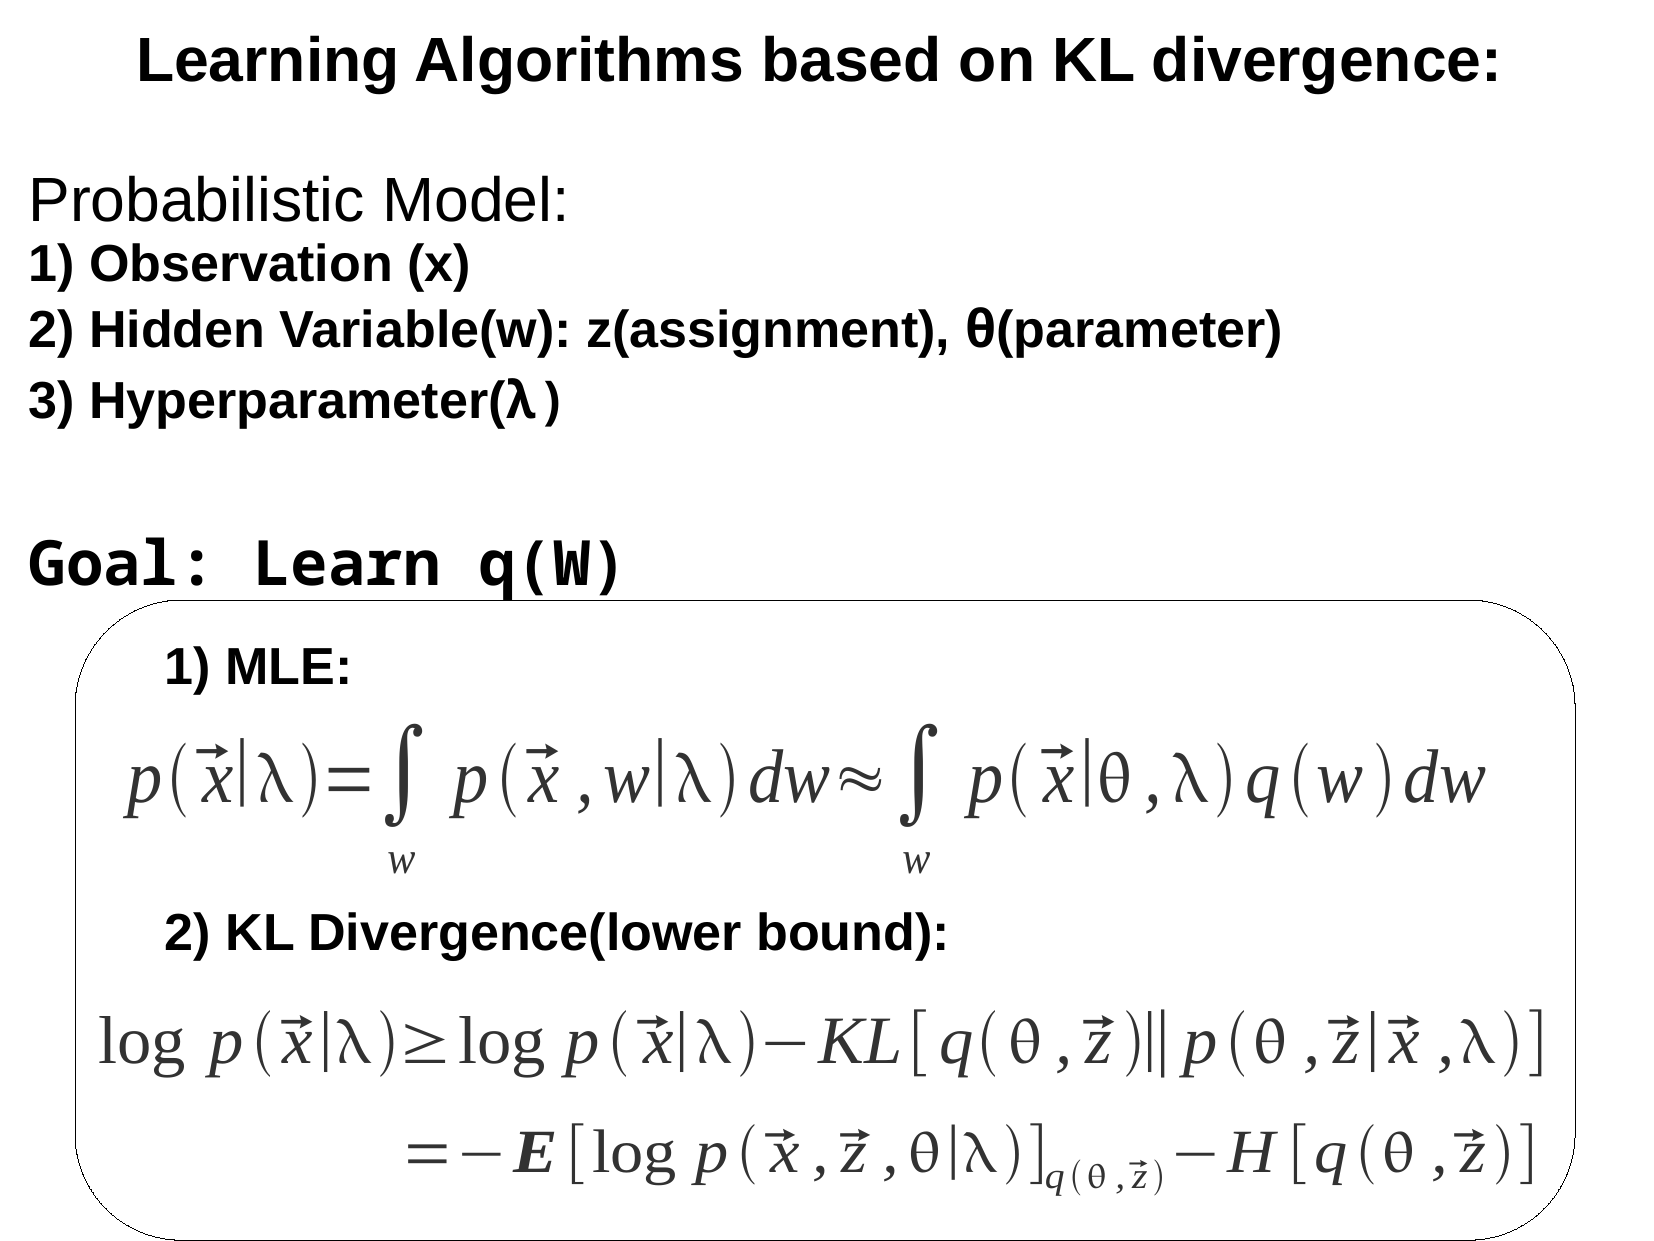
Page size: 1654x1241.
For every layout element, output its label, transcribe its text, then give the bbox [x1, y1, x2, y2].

chart [384, 1119, 1553, 1198]
text_box Learning Algorithms based on KL divergence: Probabilistic Model: 1) Observation (x) 2) Hidden Variable(w): z(assignment), θ(parameter) 3) Hyperparameter(λ) Goal: Learn q(W) [13, 17, 1627, 744]
text_box 1) MLE: [150, 630, 413, 713]
text_box [75, 744, 1576, 1241]
text_box 2) KL Divergence(lower bound): [150, 896, 1051, 979]
chart [80, 1004, 1563, 1083]
chart [96, 716, 1502, 882]
